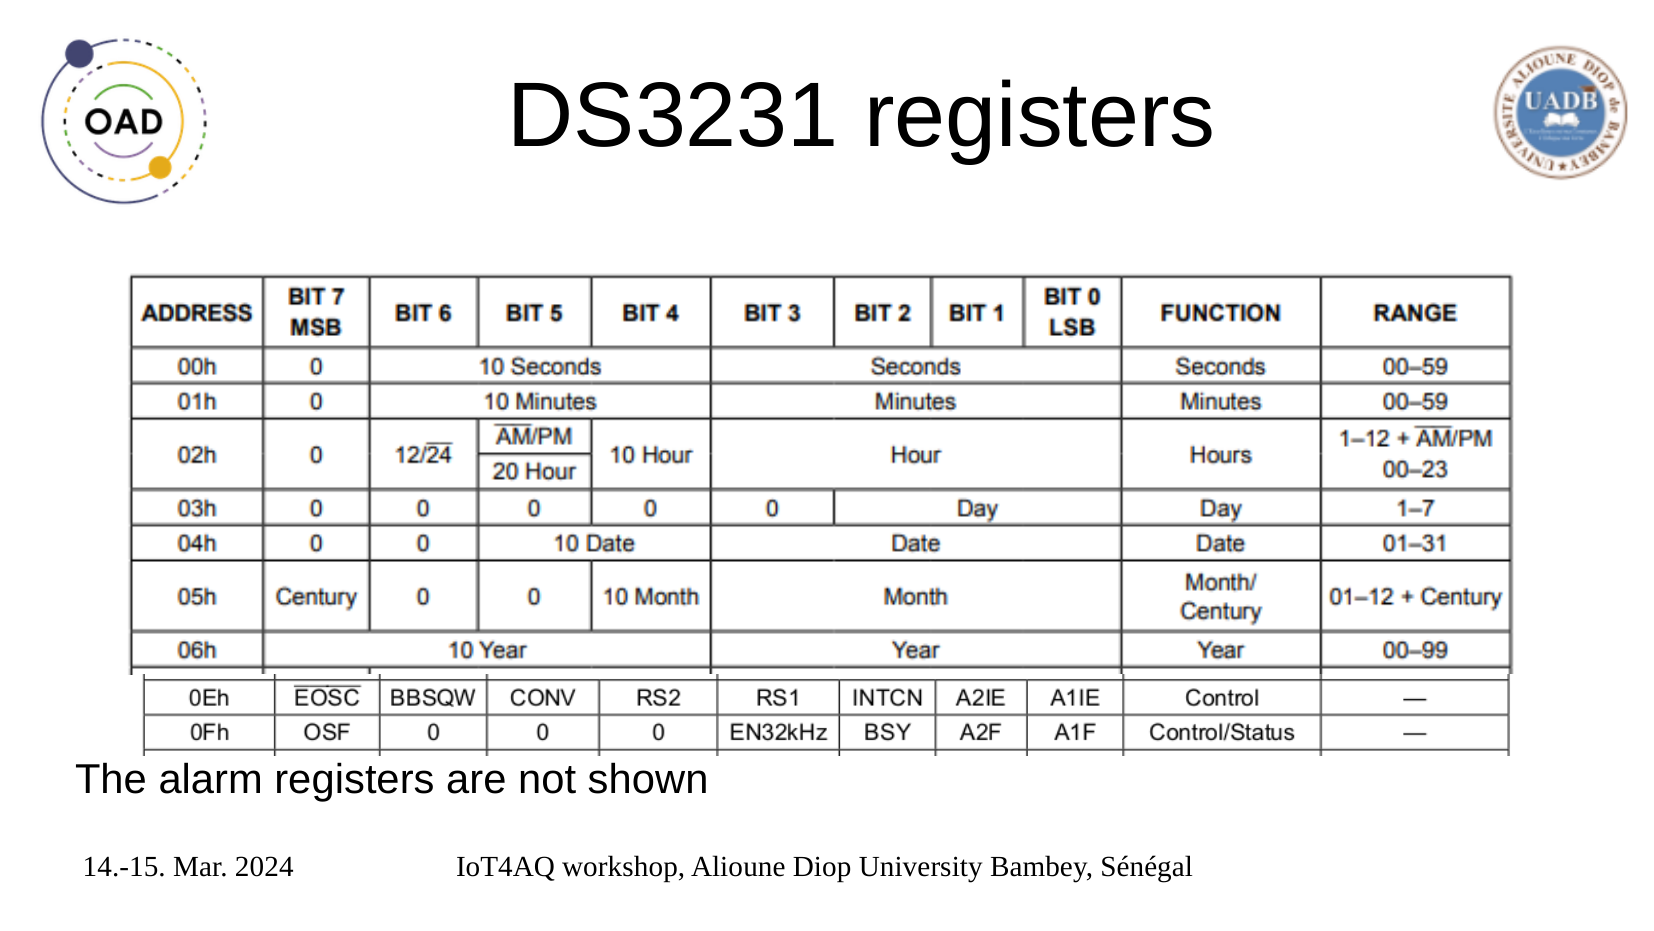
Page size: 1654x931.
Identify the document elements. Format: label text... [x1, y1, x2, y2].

list The alarm registers are not shown [75, 300, 1564, 840]
picture [94, 262, 1534, 756]
title DS3231 registers [278, 37, 1446, 193]
picture [0, 24, 242, 225]
picture [1482, 37, 1641, 188]
